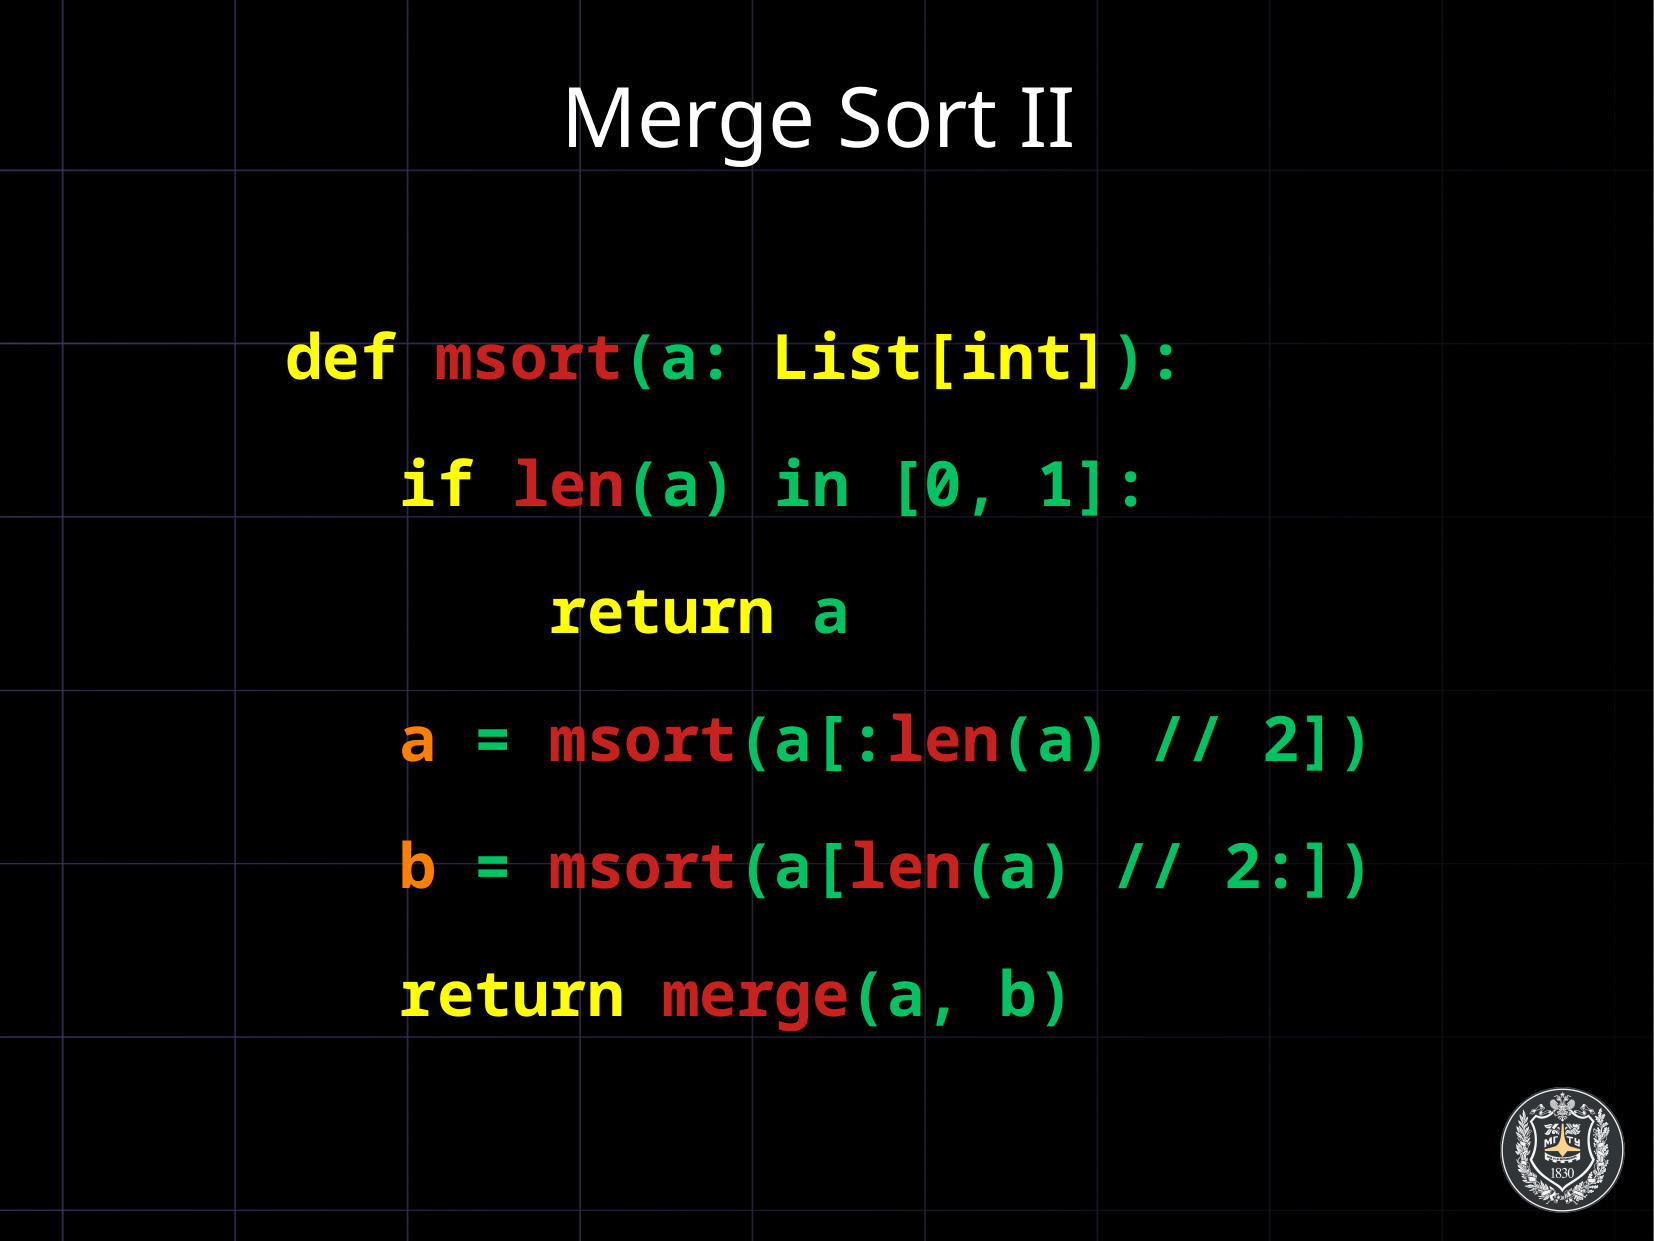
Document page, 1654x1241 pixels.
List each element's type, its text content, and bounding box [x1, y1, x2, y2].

picture [0, 0, 1654, 1241]
title Merge Sort II [75, 37, 1564, 193]
text_box def msort(a: List[int]): if len(a) in [0, 1]: return a a = msort(a[:len(a) // 2]) b = msort(a[len(a) // 2:]) return merge(a, b) [199, 262, 1454, 840]
